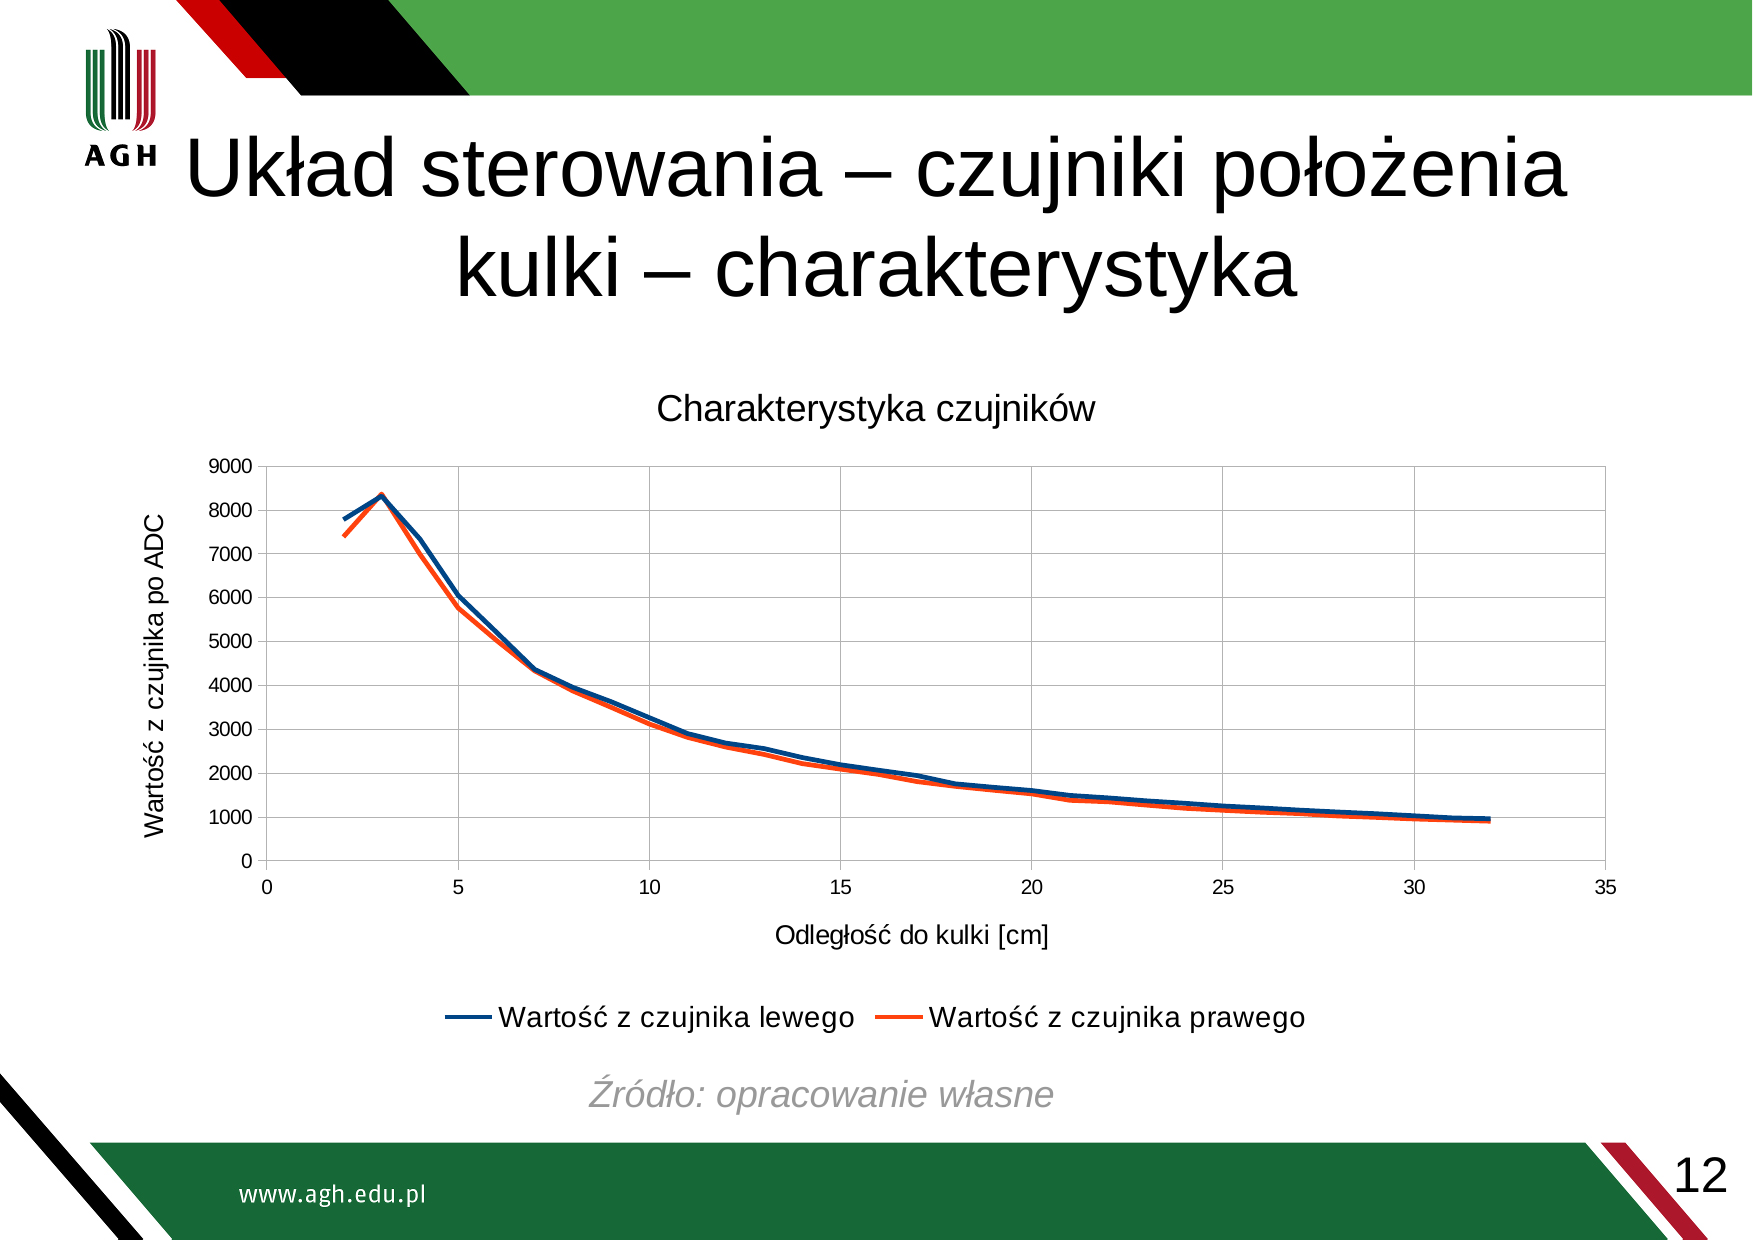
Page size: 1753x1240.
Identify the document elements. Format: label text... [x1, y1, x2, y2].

text_box Źródło: opracowanie własne [574, 1062, 1179, 1123]
chart [104, 354, 1648, 1040]
title Układ sterowania – czujniki położenia kulki – charakterystyka [131, 105, 1622, 323]
picture [0, 0, 1753, 1240]
